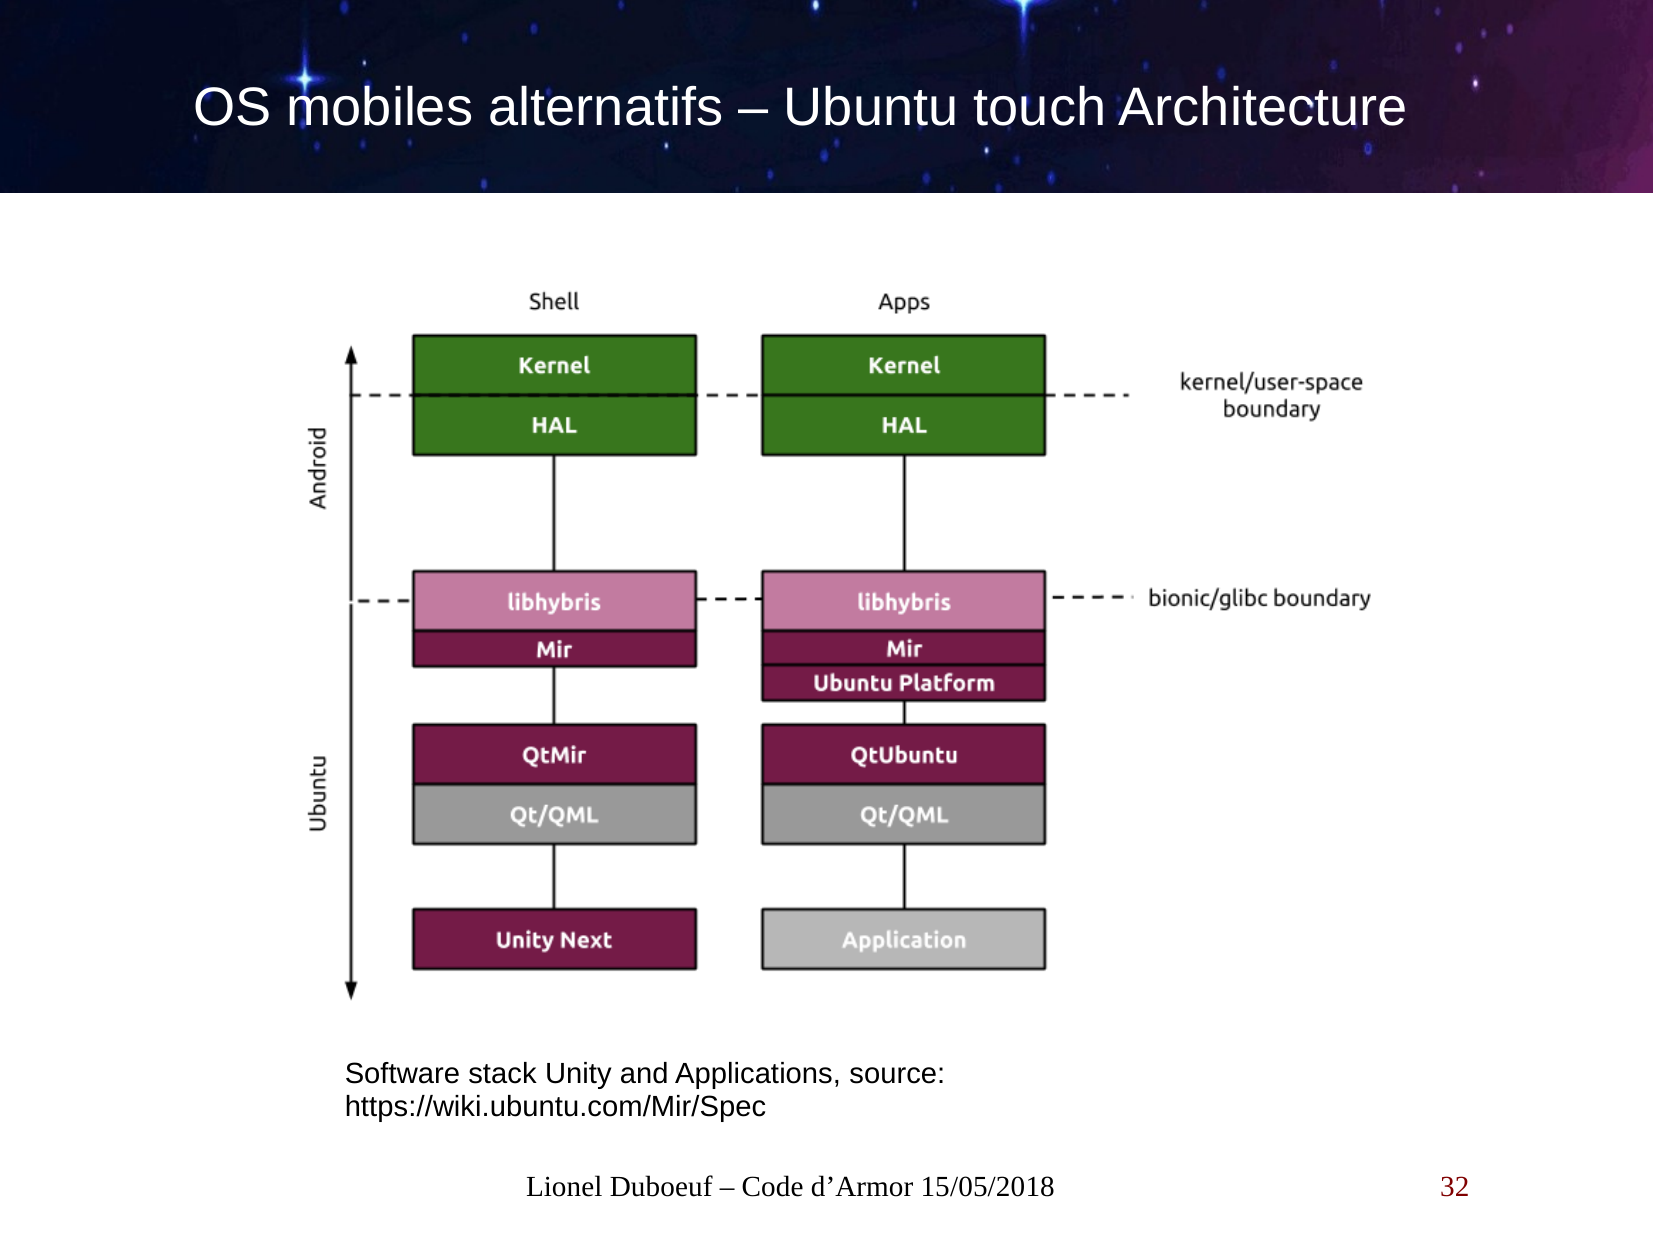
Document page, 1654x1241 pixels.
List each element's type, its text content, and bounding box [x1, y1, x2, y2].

text_box Software stack Unity and Applications, source: https://wiki.ubuntu.com/Mir/Spec [330, 1050, 1111, 1149]
picture [0, 0, 1653, 193]
title OS mobiles alternatifs – Ubuntu touch Architecture [57, 2, 1546, 211]
picture [135, 220, 1653, 1036]
